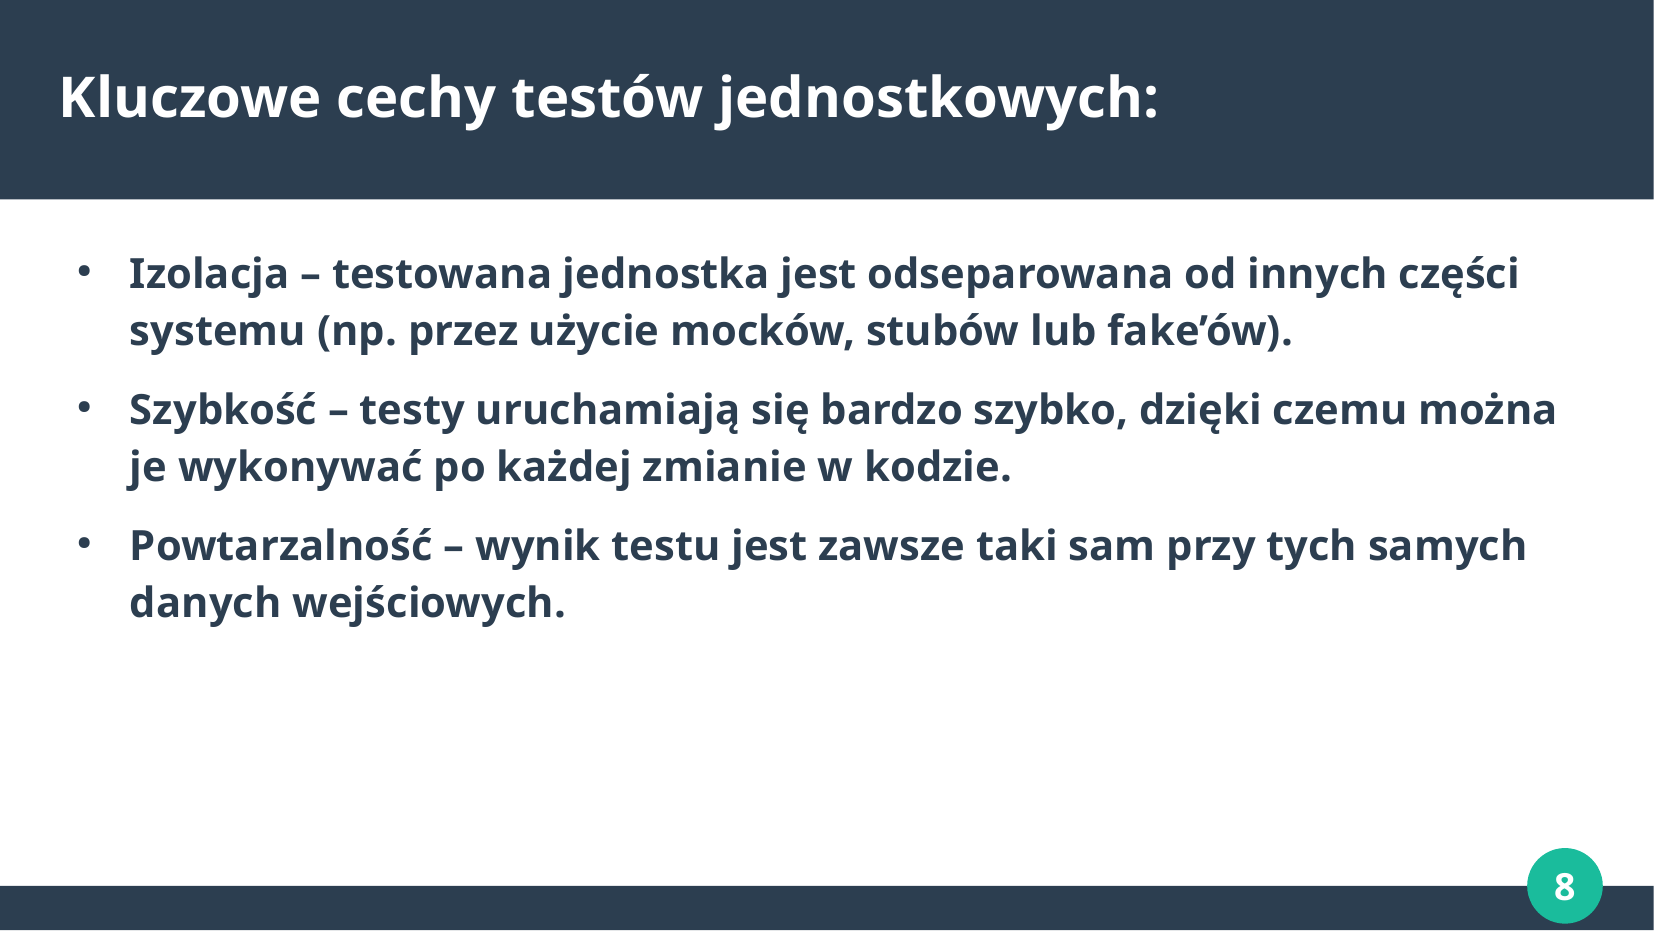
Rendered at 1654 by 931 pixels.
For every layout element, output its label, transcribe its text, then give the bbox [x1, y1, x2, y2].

title Kluczowe cechy testów jednostkowych: [59, 37, 1595, 156]
list Izolacja – testowana jednostka jest odseparowana od innych części systemu (np. przez użycie mocków, stubów lub fake’ów). Szybkość – testy uruchamiają się bardzo szybko, dzięki czemu można je wykonywać po każdej zmianie w kodzie. Powtarzalność – wynik testu jest zawsze taki sam przy tych samych danych wejściowych. [59, 243, 1595, 864]
